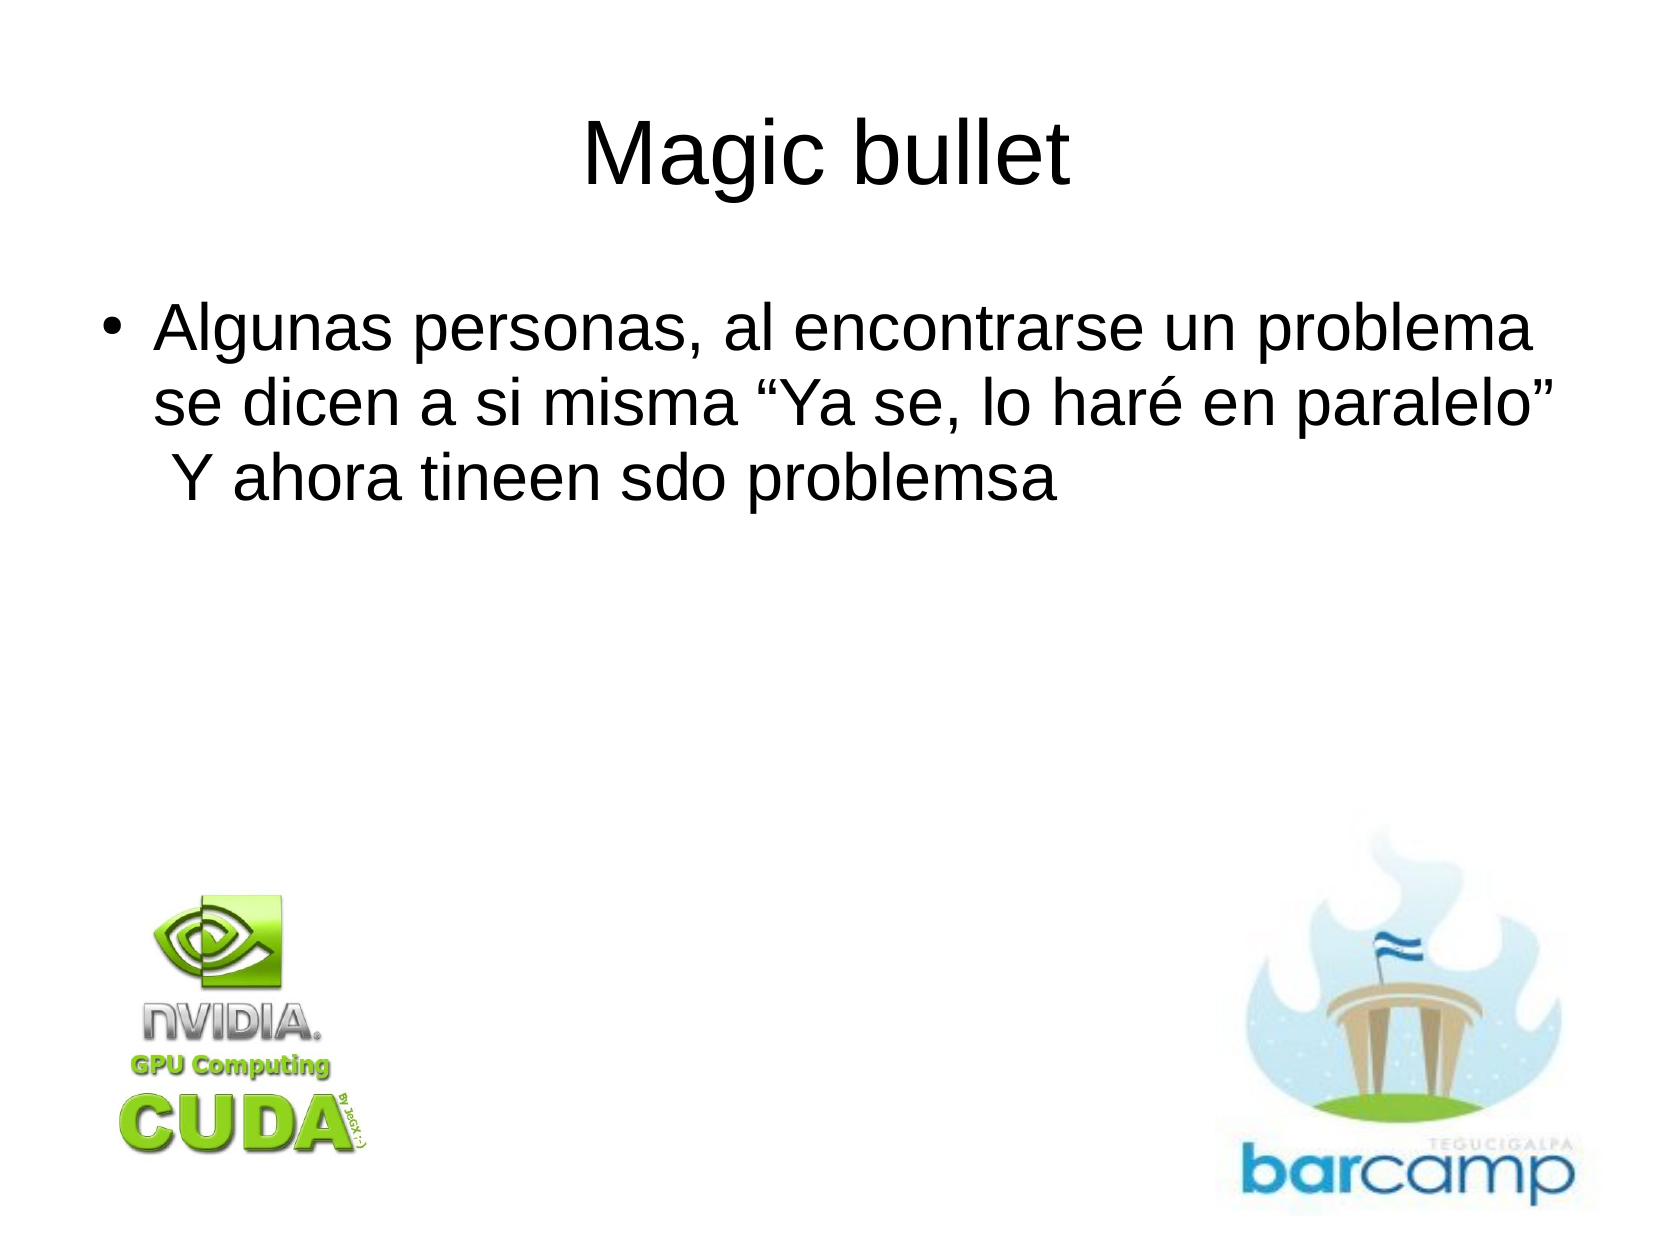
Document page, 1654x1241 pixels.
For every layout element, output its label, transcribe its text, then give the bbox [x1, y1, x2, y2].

list Algunas personas, al encontrarse un problema se dicen a si misma “Ya se, lo haré en paralelo” Y ahora tineen sdo problemsa [82, 290, 1571, 1109]
picture [82, 1109, 385, 1185]
title Magic bullet [82, 49, 1571, 257]
picture [1215, 809, 1606, 1216]
